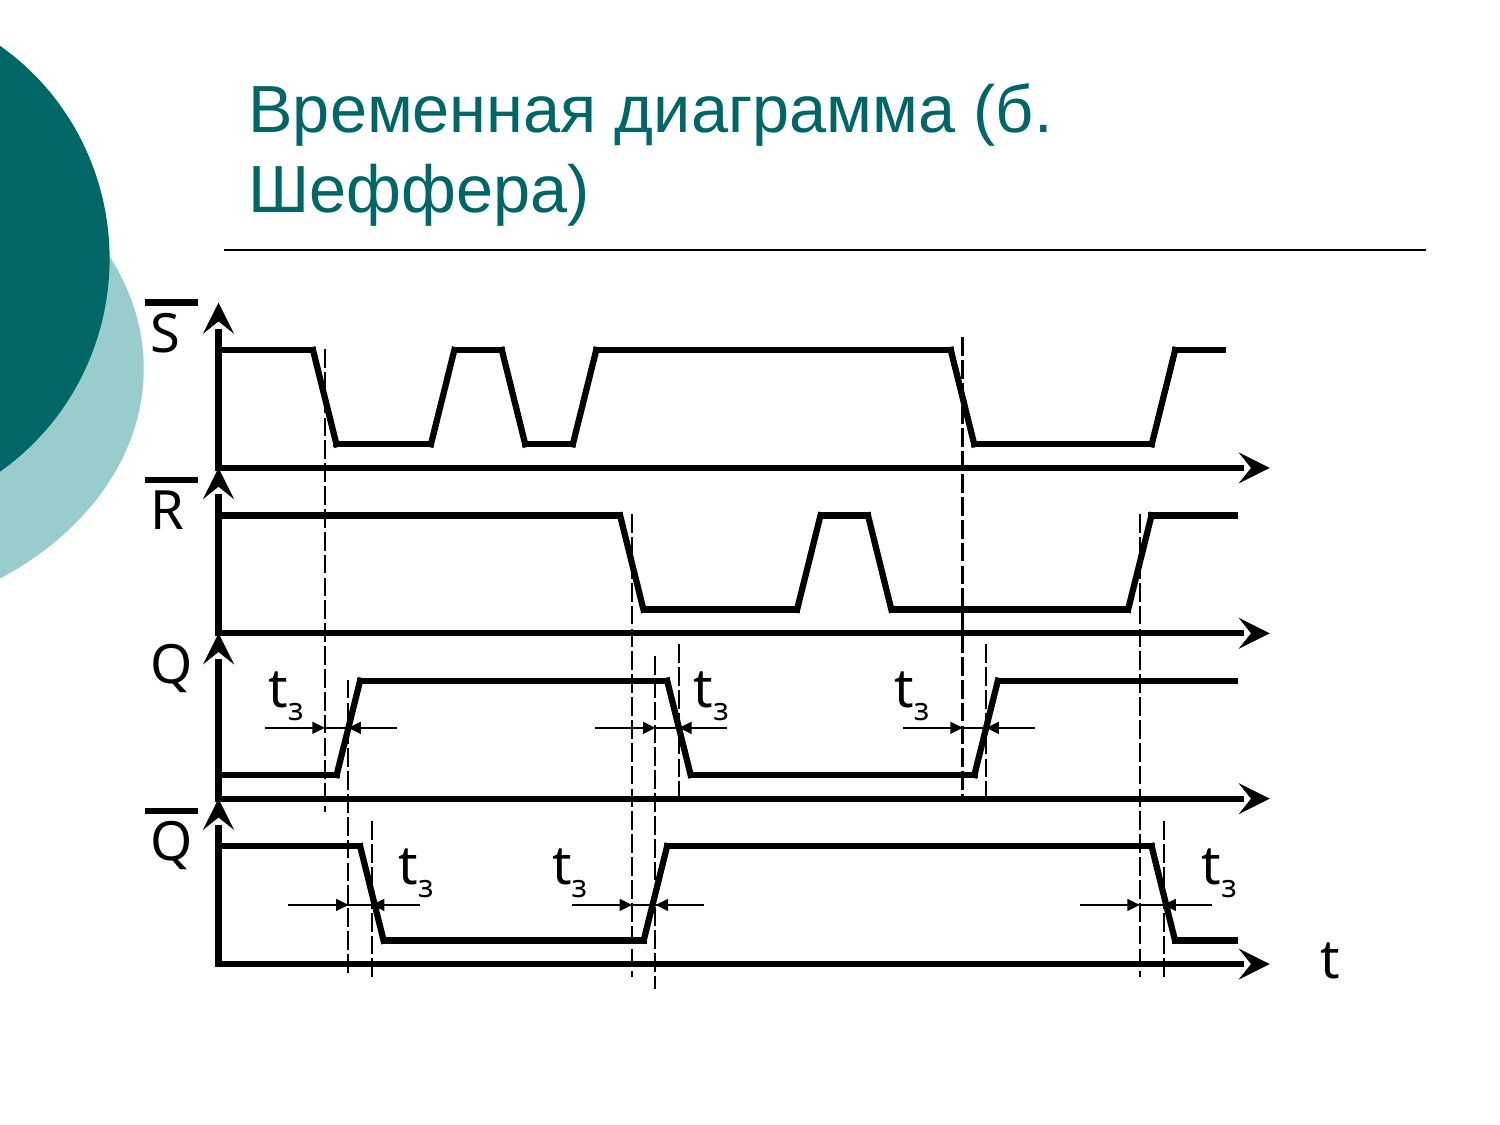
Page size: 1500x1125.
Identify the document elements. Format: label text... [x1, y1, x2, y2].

text_box S [135, 290, 243, 372]
text_box Q [135, 621, 243, 702]
text_box tз [253, 645, 361, 735]
text_box R [135, 467, 243, 549]
text_box tз [679, 645, 786, 735]
text_box tз [879, 645, 987, 735]
text_box tз [383, 822, 491, 912]
text_box tз [1186, 822, 1294, 912]
text_box t [1305, 916, 1412, 998]
text_box Q [135, 798, 243, 880]
title Временная диаграмма (б. Шеффера) [233, 58, 1416, 228]
text_box tз [537, 822, 644, 912]
